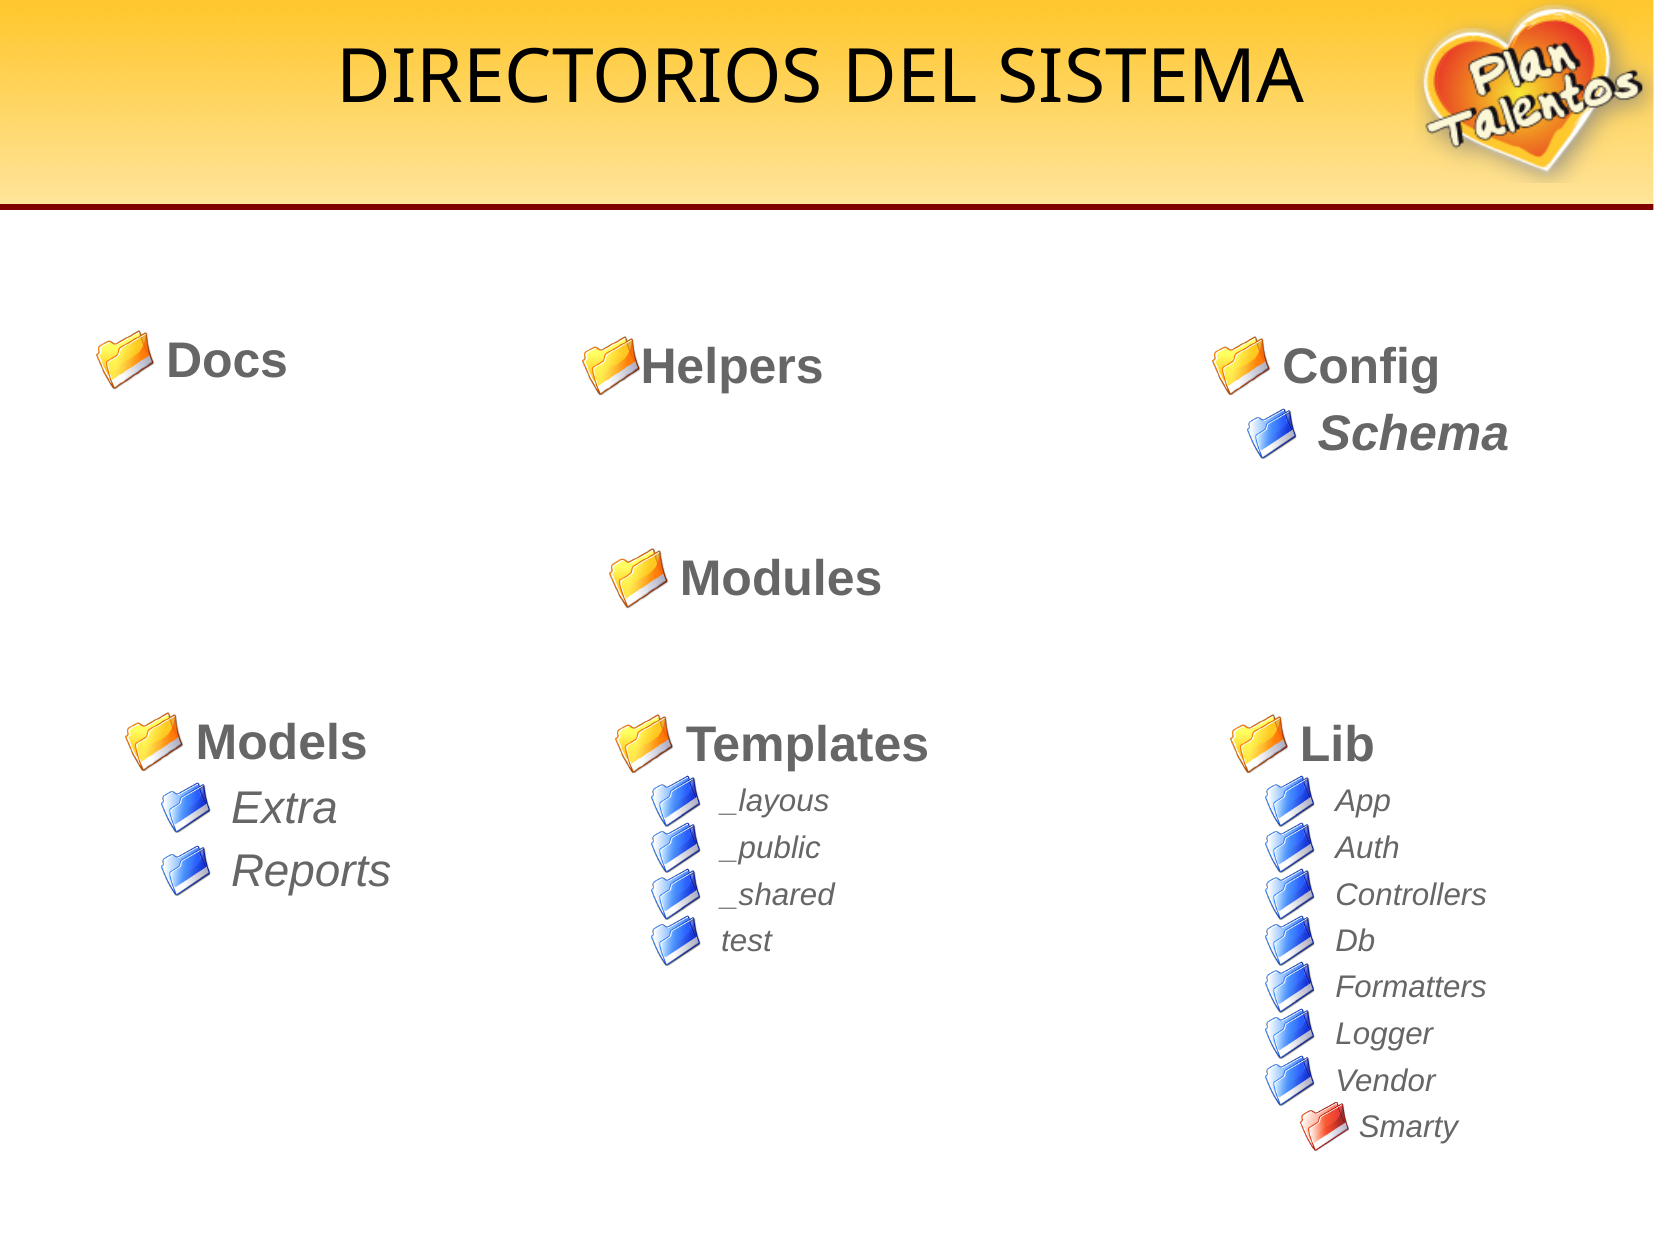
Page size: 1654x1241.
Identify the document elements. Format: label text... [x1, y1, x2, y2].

text_box Modules [572, 543, 987, 614]
text_box Config Schema [1175, 330, 1536, 469]
text_box Lib App Auth Controllers Db Formatters Logger Vendor Smarty [1192, 708, 1636, 1152]
text_box Helpers [566, 330, 863, 402]
text_box Docs [59, 324, 325, 396]
text_box Models Extra Reports [88, 706, 414, 904]
picture [0, 0, 1654, 204]
title DIRECTORIOS DEL SISTEMA [76, 0, 1414, 148]
text_box Templates _layous _public _shared test [578, 708, 963, 975]
